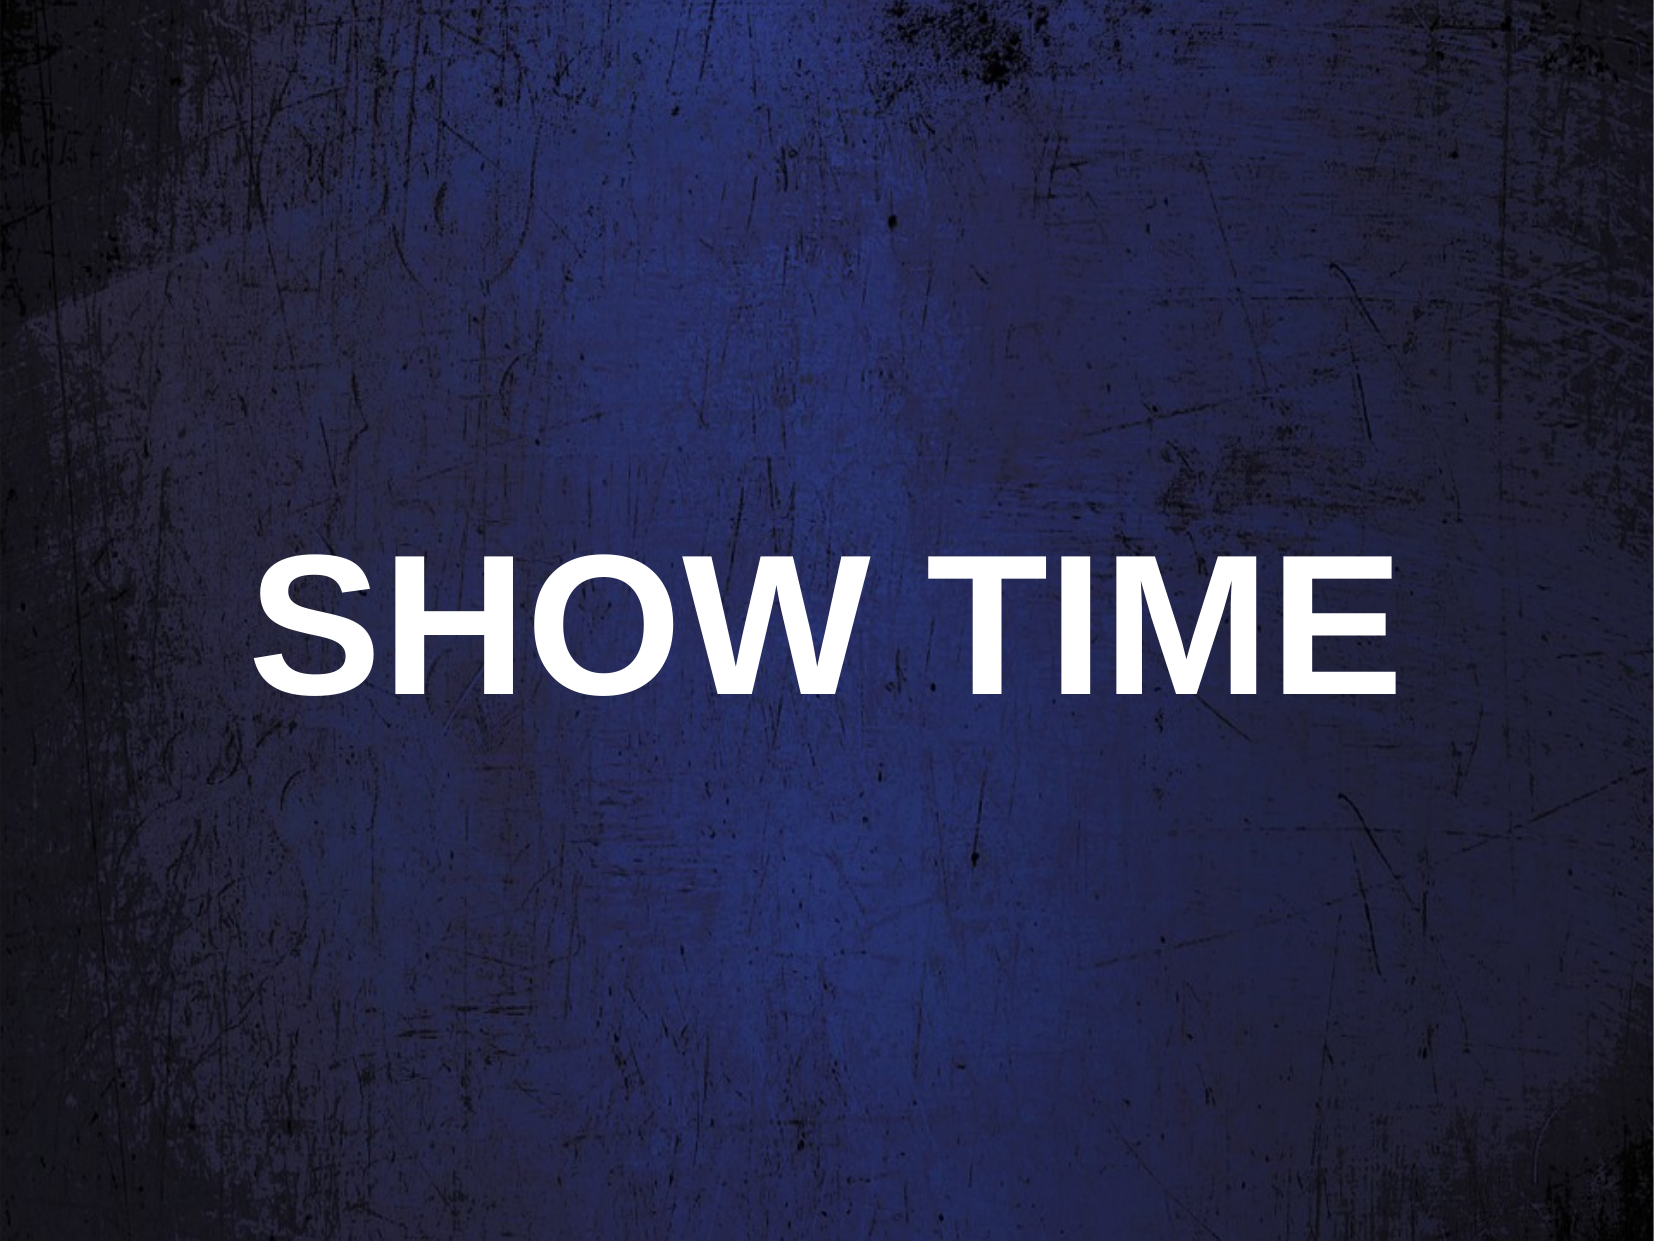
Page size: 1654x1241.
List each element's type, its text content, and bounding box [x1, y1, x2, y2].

picture [0, 0, 1654, 1241]
title SHOW TIME [82, 513, 1571, 738]
